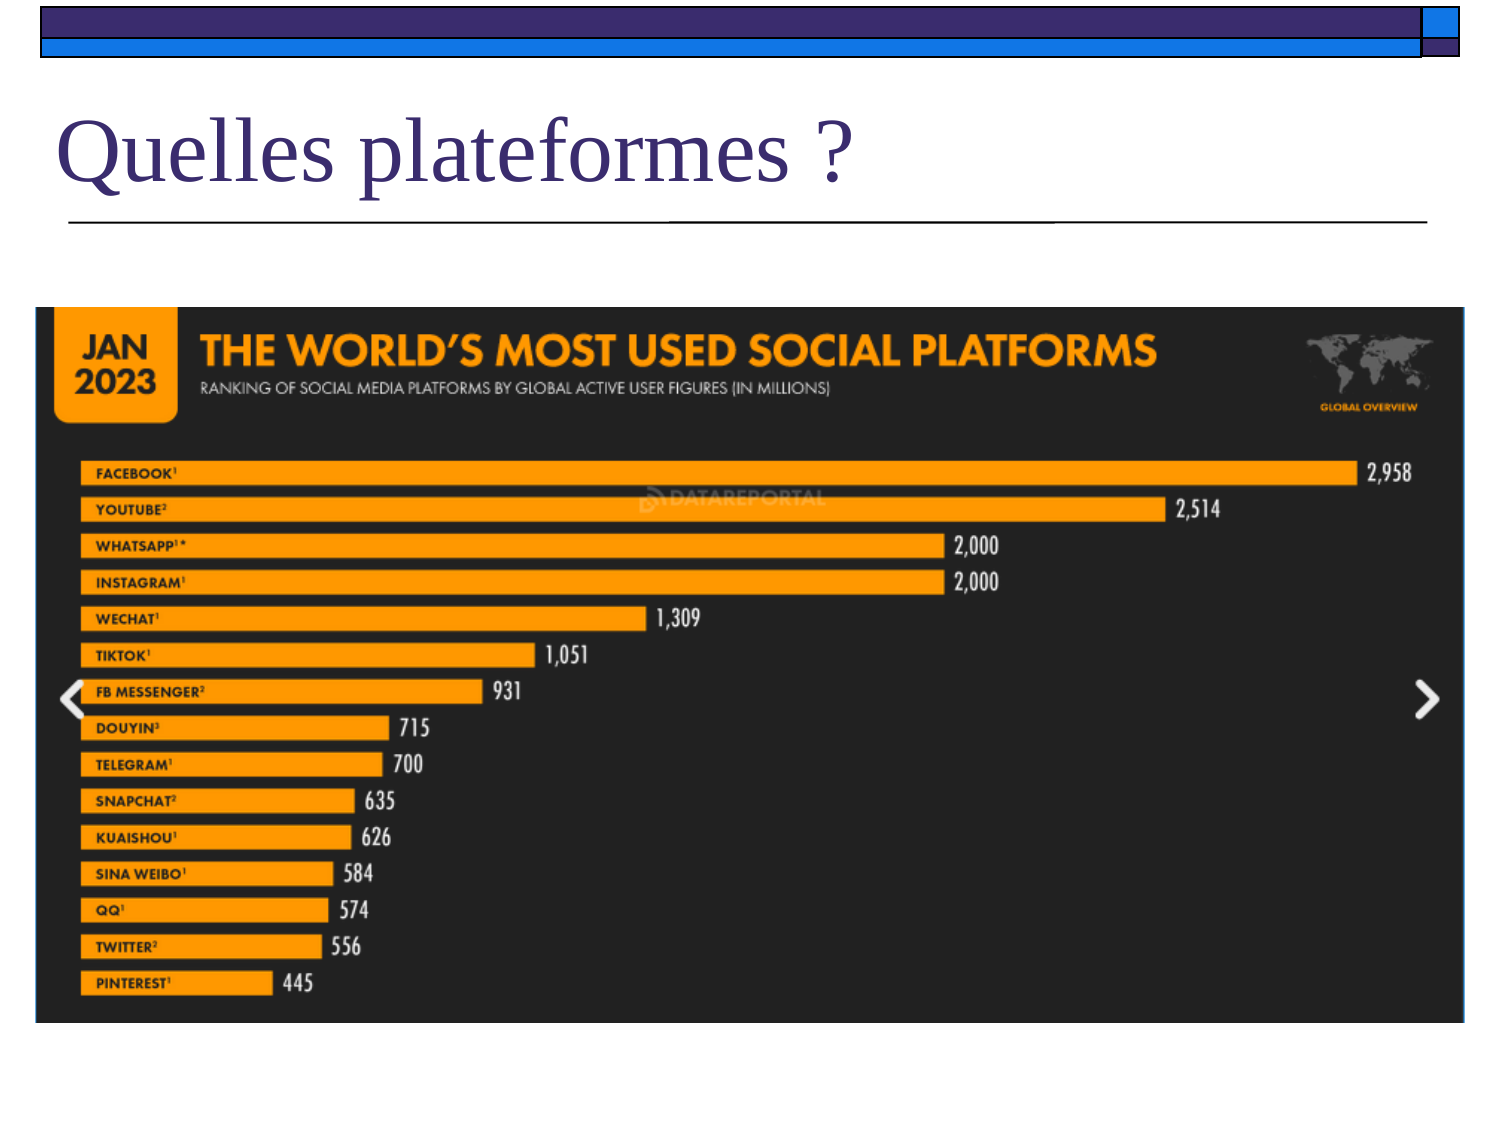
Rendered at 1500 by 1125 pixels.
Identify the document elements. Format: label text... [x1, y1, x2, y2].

title Quelles plateformes ? [41, 0, 1459, 208]
picture [35, 307, 1465, 1023]
